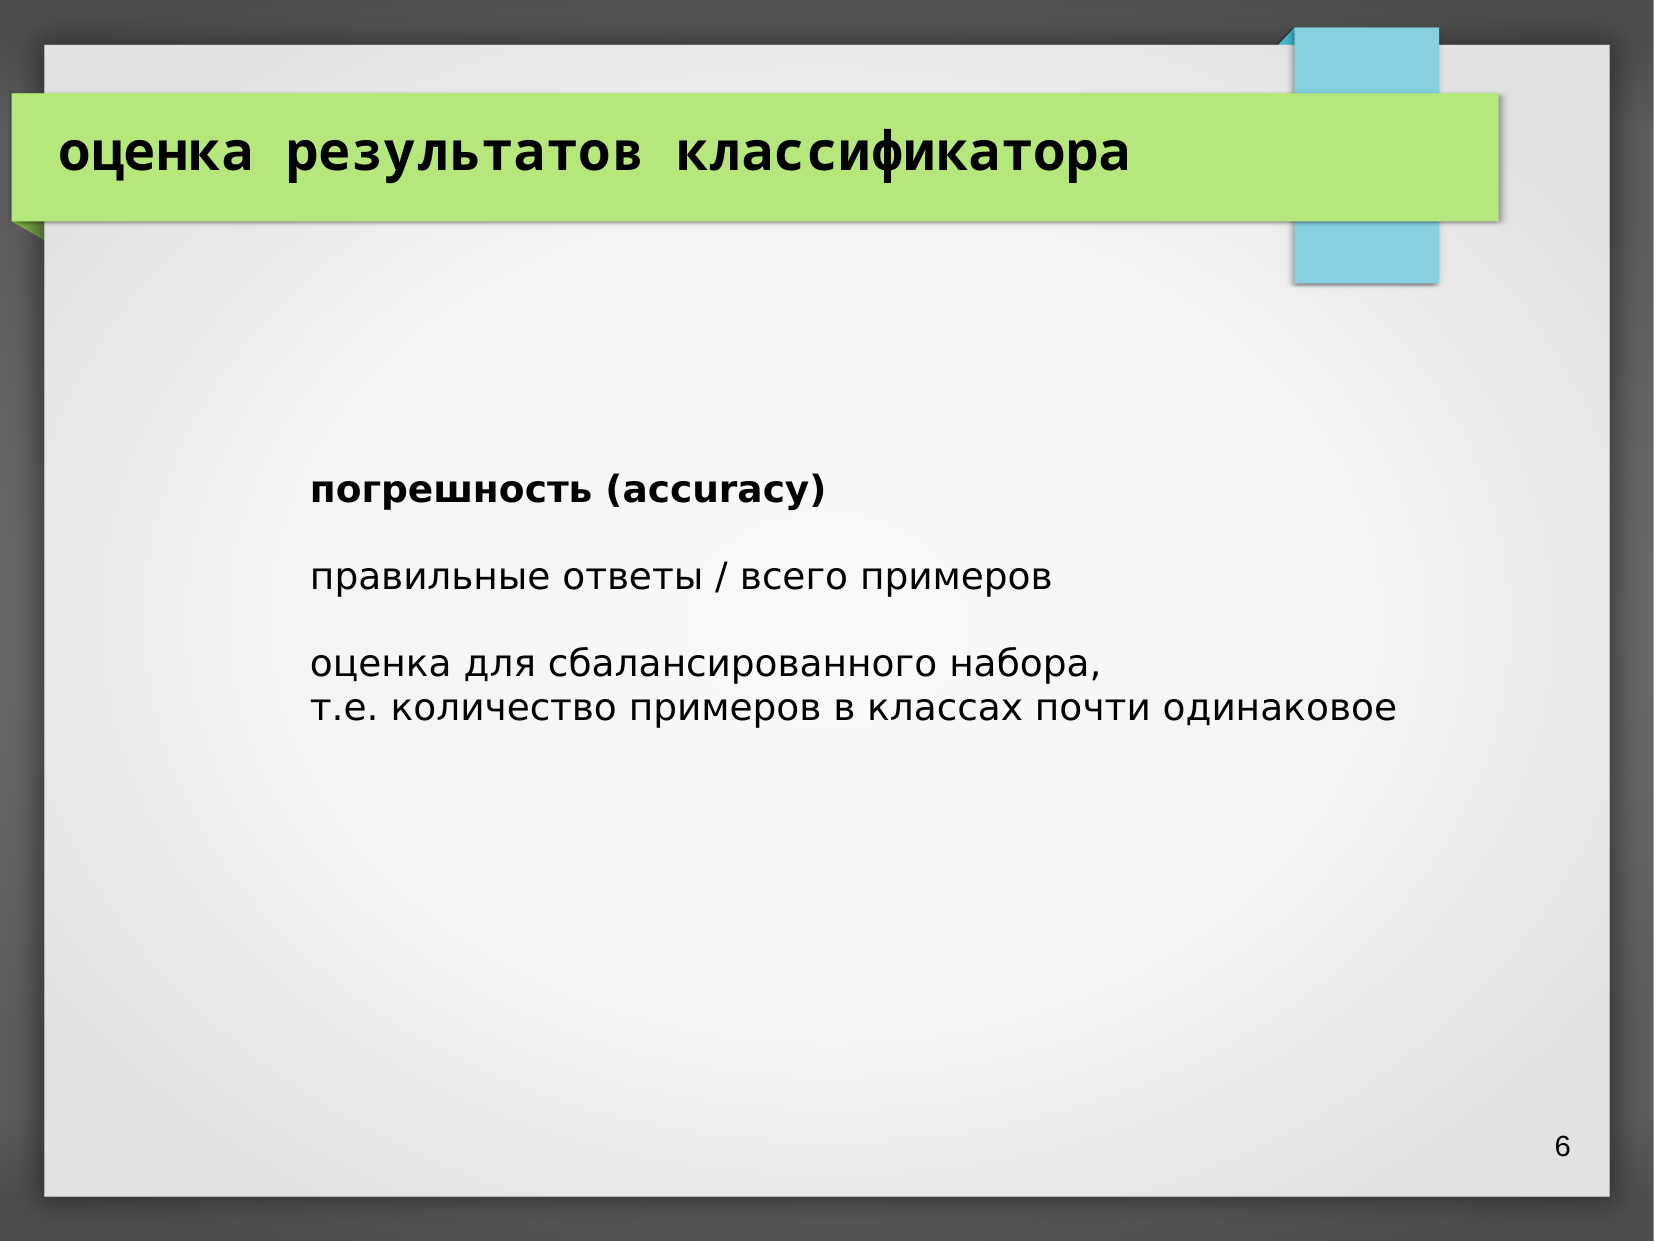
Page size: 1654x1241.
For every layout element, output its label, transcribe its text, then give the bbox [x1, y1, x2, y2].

picture [0, 0, 1654, 1241]
text_box погрешность (accuracy) правильные ответы / всего примеров оценка для сбалансированного набора, т.е. количество примеров в классах почти одинаковое [295, 460, 1465, 749]
title оценка результатов классификатора [59, 109, 1217, 190]
